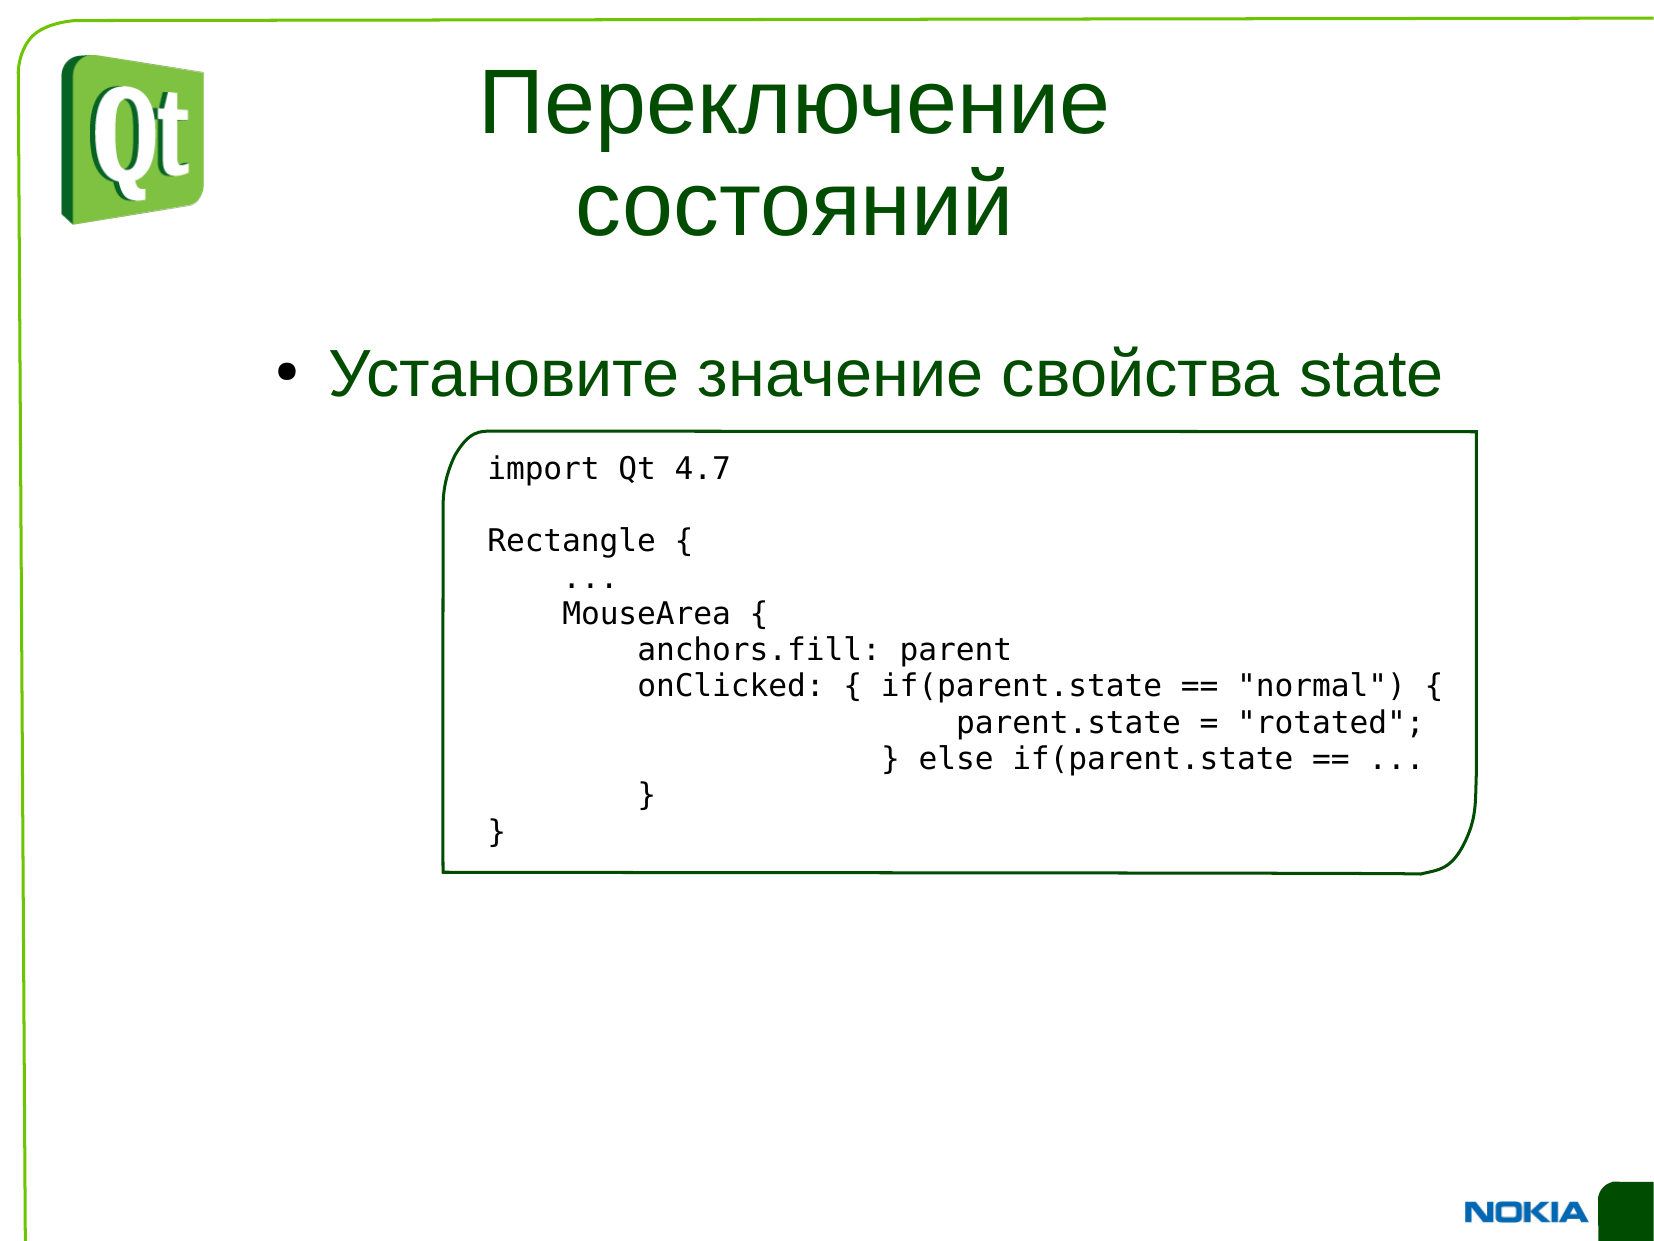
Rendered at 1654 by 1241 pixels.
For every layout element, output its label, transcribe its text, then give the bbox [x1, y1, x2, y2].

title Переключение состояний [257, 50, 1333, 256]
list Установите значение свойства state [257, 336, 1577, 1141]
picture [1465, 1201, 1589, 1223]
text_box import Qt 4.7 Rectangle { ... MouseArea { anchors.fill: parent onClicked: { if(parent.state == "normal") { parent.state = "rotated"; } else if(parent.state == ... } } [472, 443, 1474, 872]
text_box import Qt 4.7 Rectangle { ... MouseArea { anchors.fill: parent onClicked: { if(parent.state == "normal") { parent.state = "rotated"; } else if(parent.state == ... } } [472, 443, 1506, 1034]
picture [61, 55, 204, 225]
